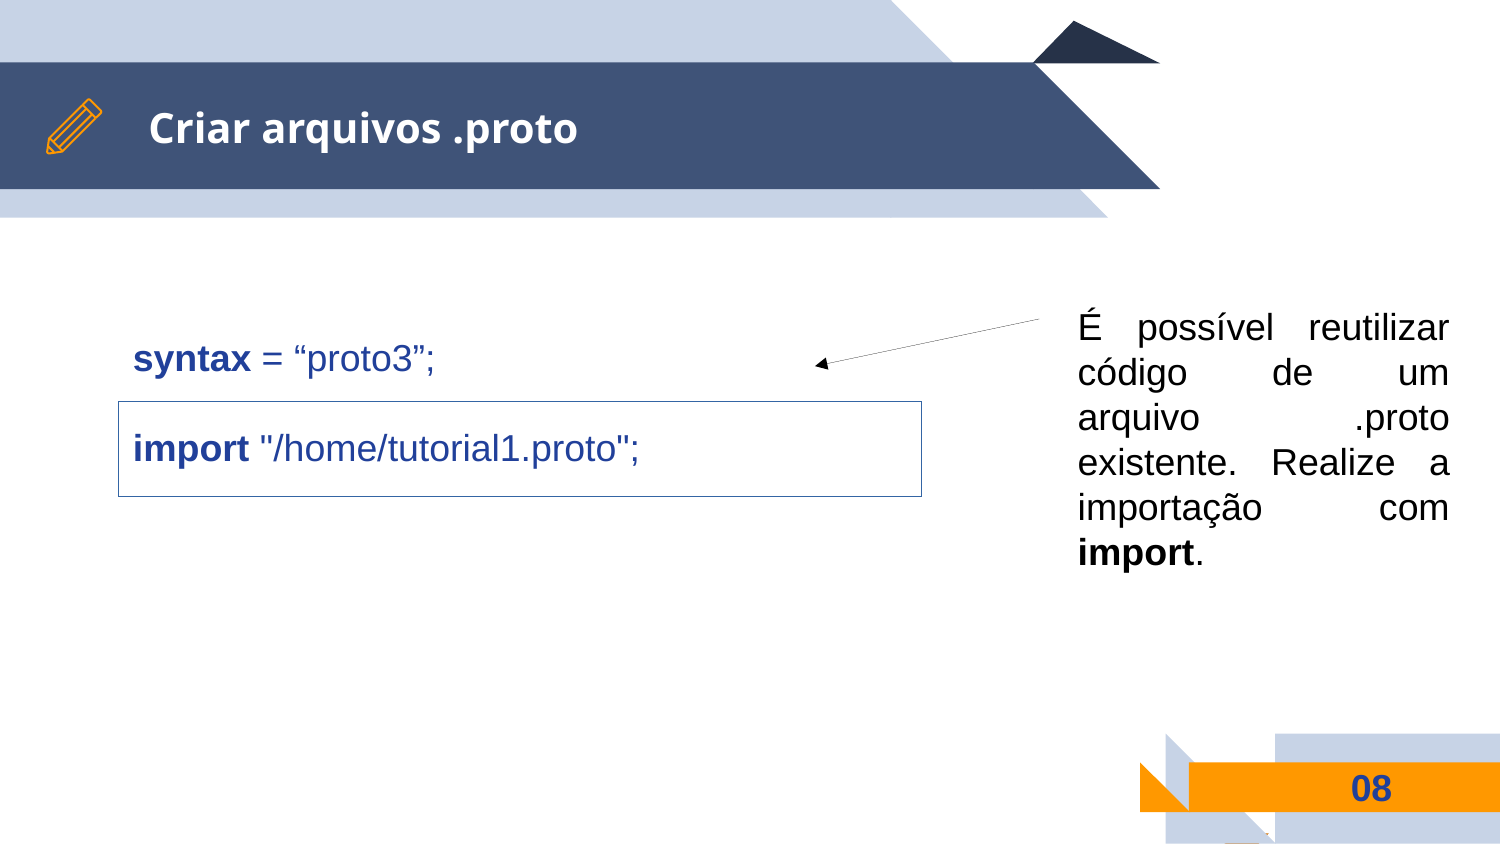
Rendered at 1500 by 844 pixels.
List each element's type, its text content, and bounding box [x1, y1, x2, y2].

text_box import "/home/tutorial1.proto"; [118, 401, 922, 497]
text_box syntax = “proto3”; import "/home/tutorial1.proto"; [118, 236, 1181, 625]
text_box É possível reutilizar código de um arquivo .proto existente. Realize a importação com import. [1062, 295, 1465, 650]
text_box 08 [1249, 760, 1494, 813]
text_box Criar arquivos .proto [133, 64, 1035, 190]
